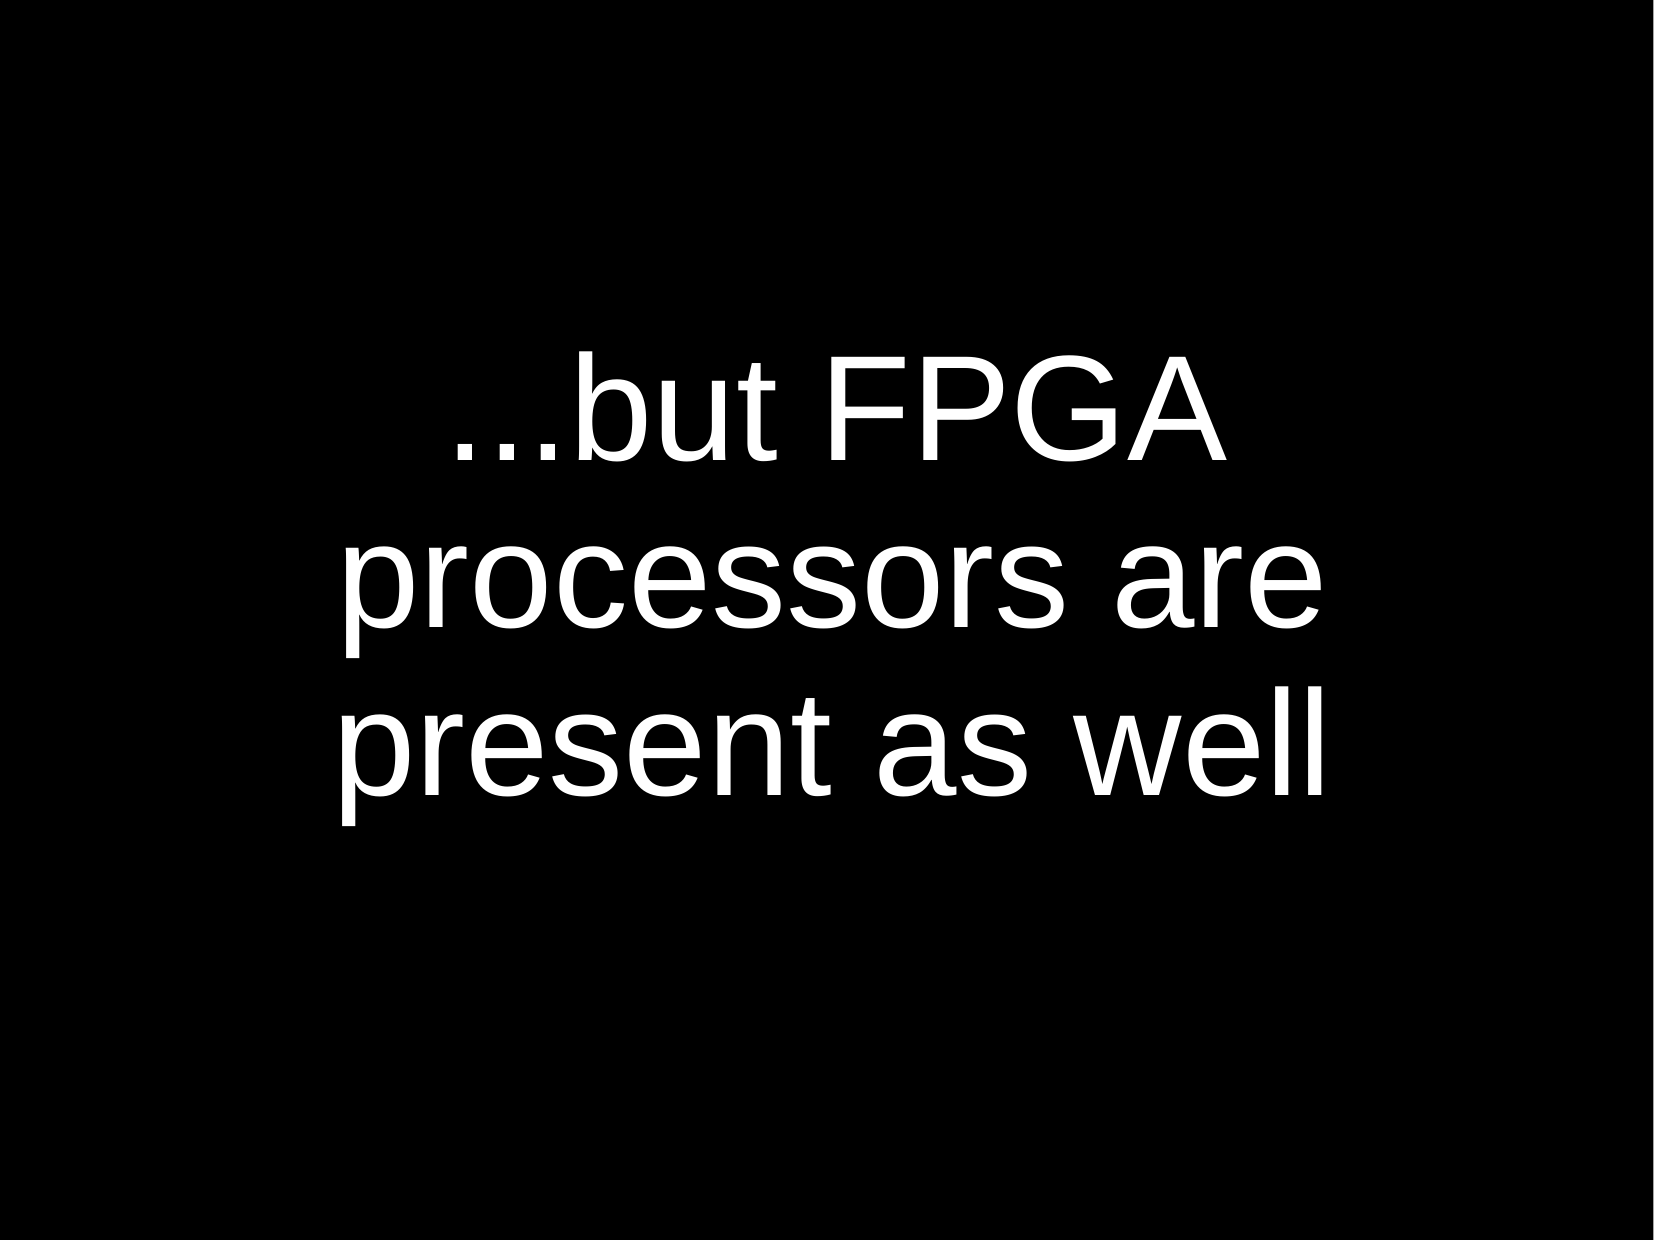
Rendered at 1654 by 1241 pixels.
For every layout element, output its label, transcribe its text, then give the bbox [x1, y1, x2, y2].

title ...but FPGA processors are present as well [88, 177, 1577, 975]
